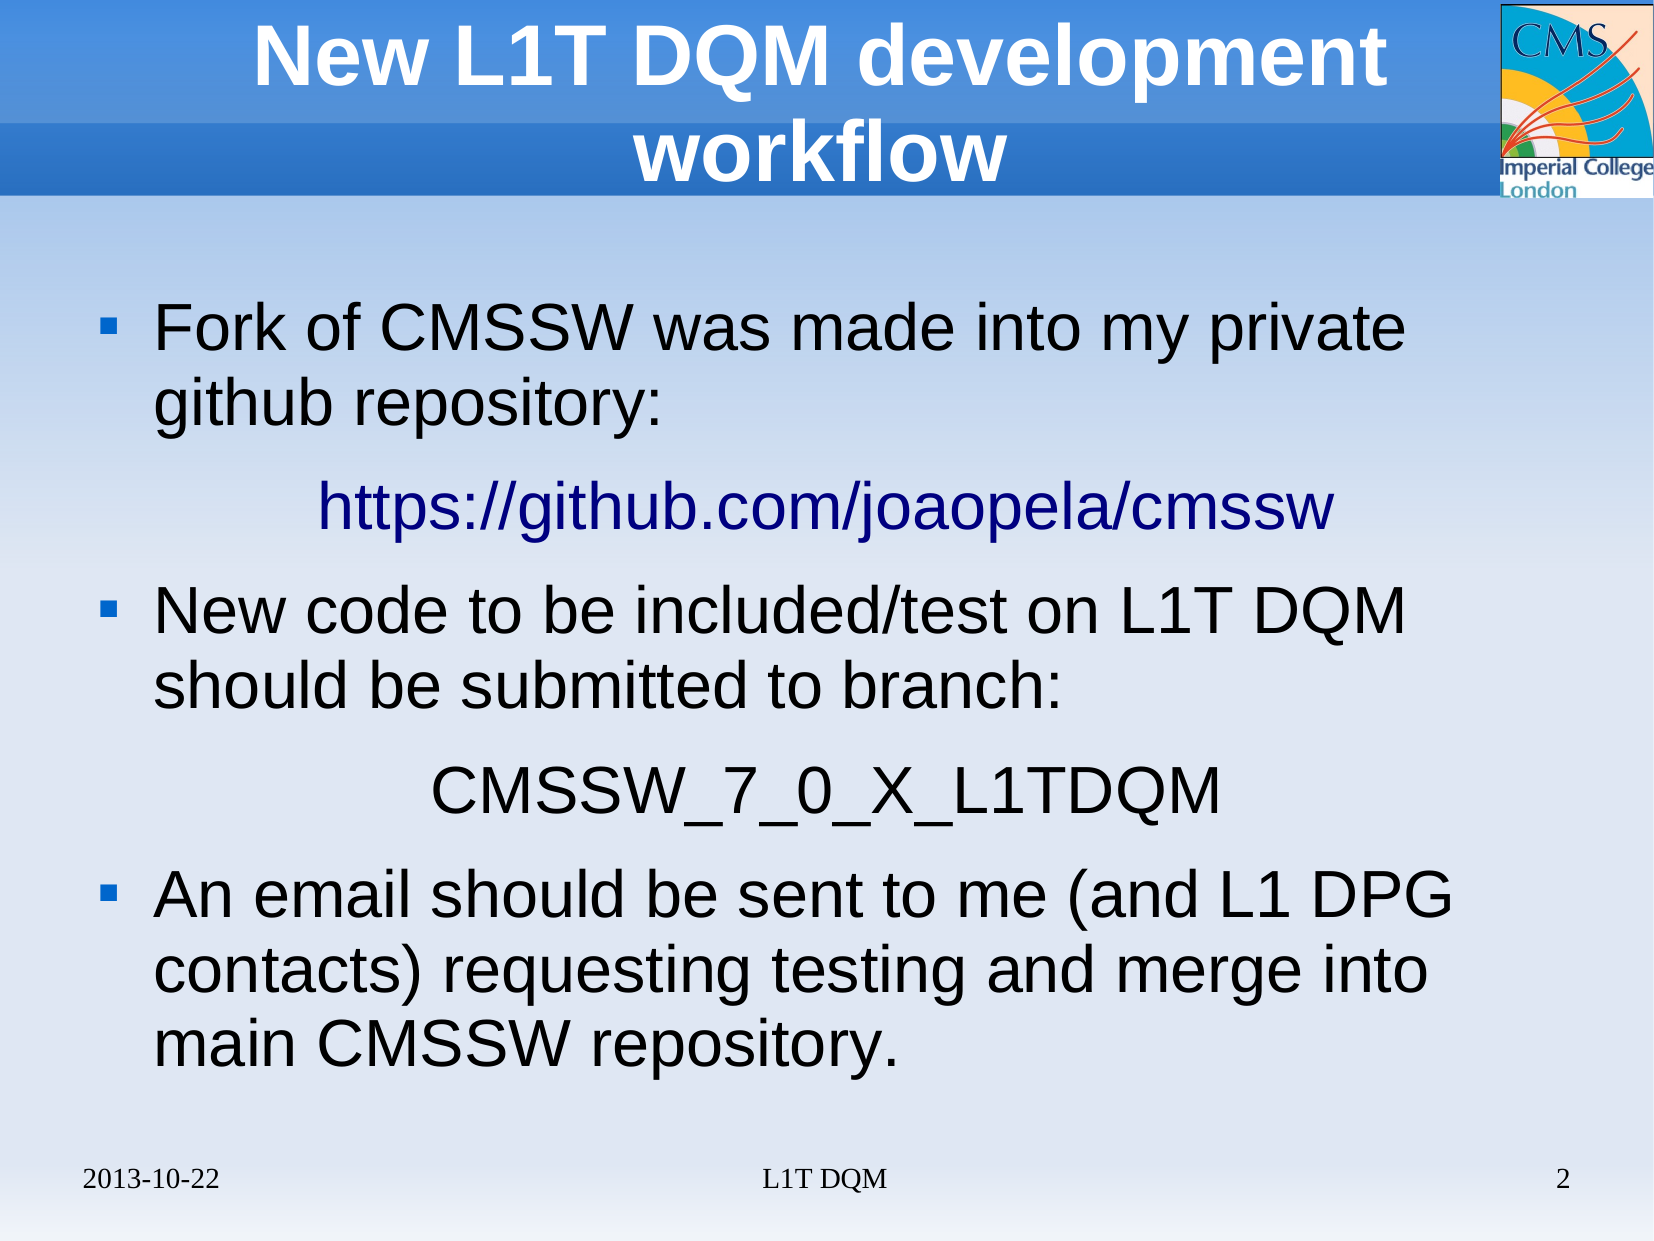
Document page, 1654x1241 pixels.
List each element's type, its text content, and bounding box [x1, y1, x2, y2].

title New L1T DQM development workflow [76, 0, 1565, 208]
picture [0, 0, 1654, 1241]
list Fork of CMSSW was made into my private github repository: https://github.com/joaopela/cmssw New code to be included/test on L1T DQM should be submitted to branch: CMSSW_7_0_X_L1TDQM An email should be sent to me (and L1 DPG contacts) requesting testing and merge into main CMSSW repository. [82, 290, 1571, 1109]
